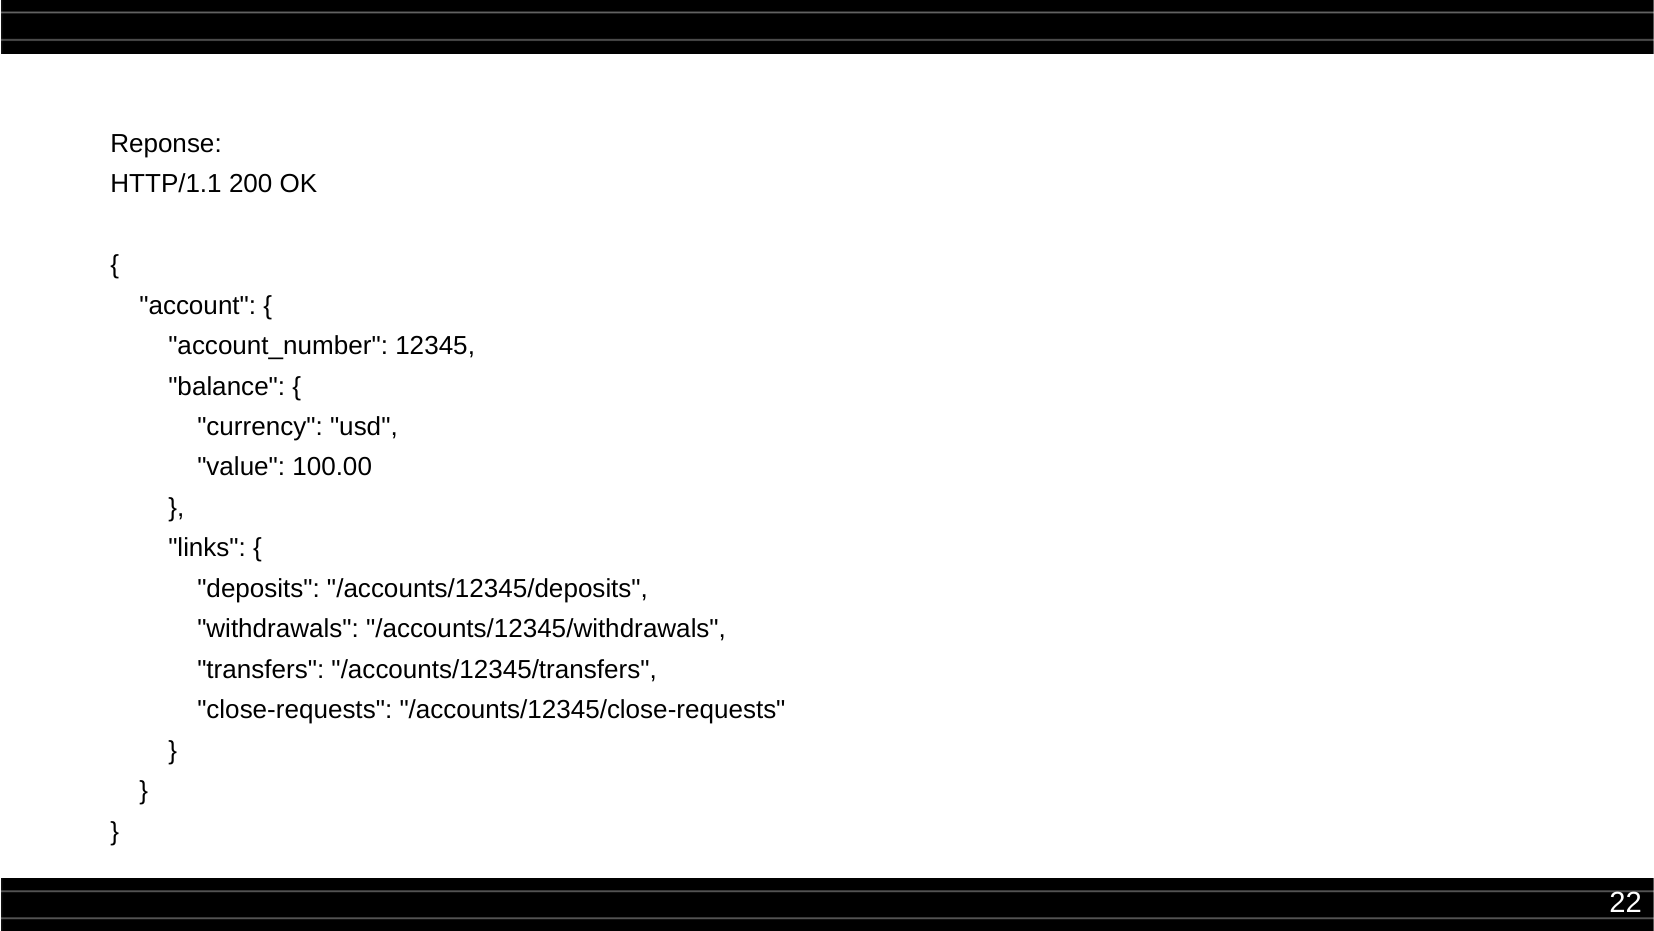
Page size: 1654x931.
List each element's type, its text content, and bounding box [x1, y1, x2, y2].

list Reponse: HTTP/1.1 200 OK { "account": { "account_number": 12345, "balance": { "currency": "usd", "value": 100.00 }, "links": { "deposits": "/accounts/12345/deposits", "withdrawals": "/accounts/12345/withdrawals", "transfers": "/accounts/12345/transfers", "close-requests": "/accounts/12345/close-requests" } } } [82, 128, 1571, 851]
picture [1, 0, 1654, 54]
picture [1, 878, 1654, 931]
